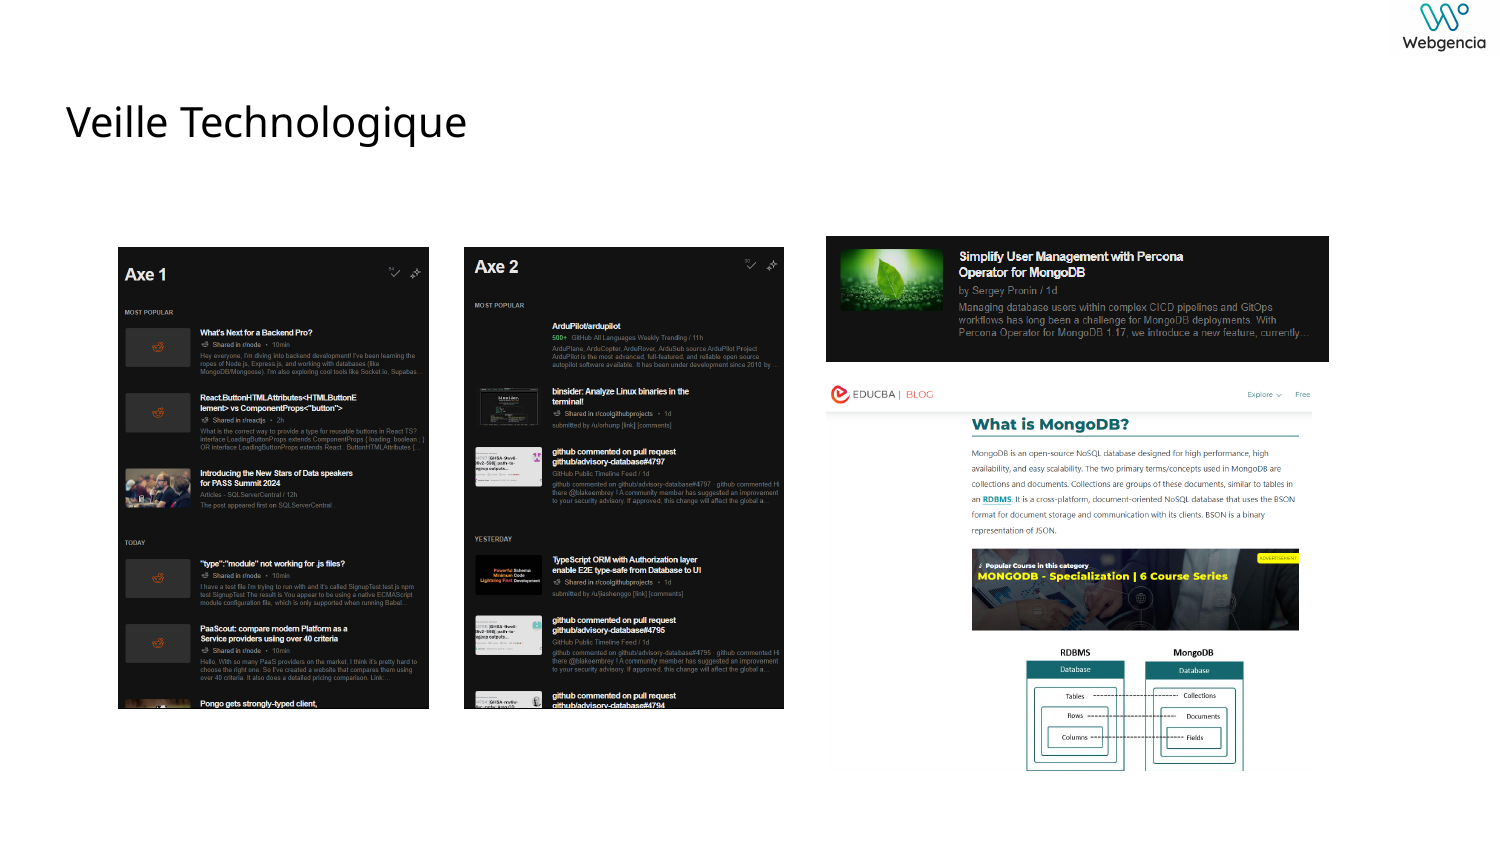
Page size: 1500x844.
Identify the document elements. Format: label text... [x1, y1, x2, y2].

picture [826, 383, 1312, 771]
picture [464, 247, 784, 709]
picture [1389, 0, 1500, 56]
picture [118, 247, 429, 709]
title Veille Technologique [51, 72, 1449, 167]
picture [826, 236, 1329, 362]
